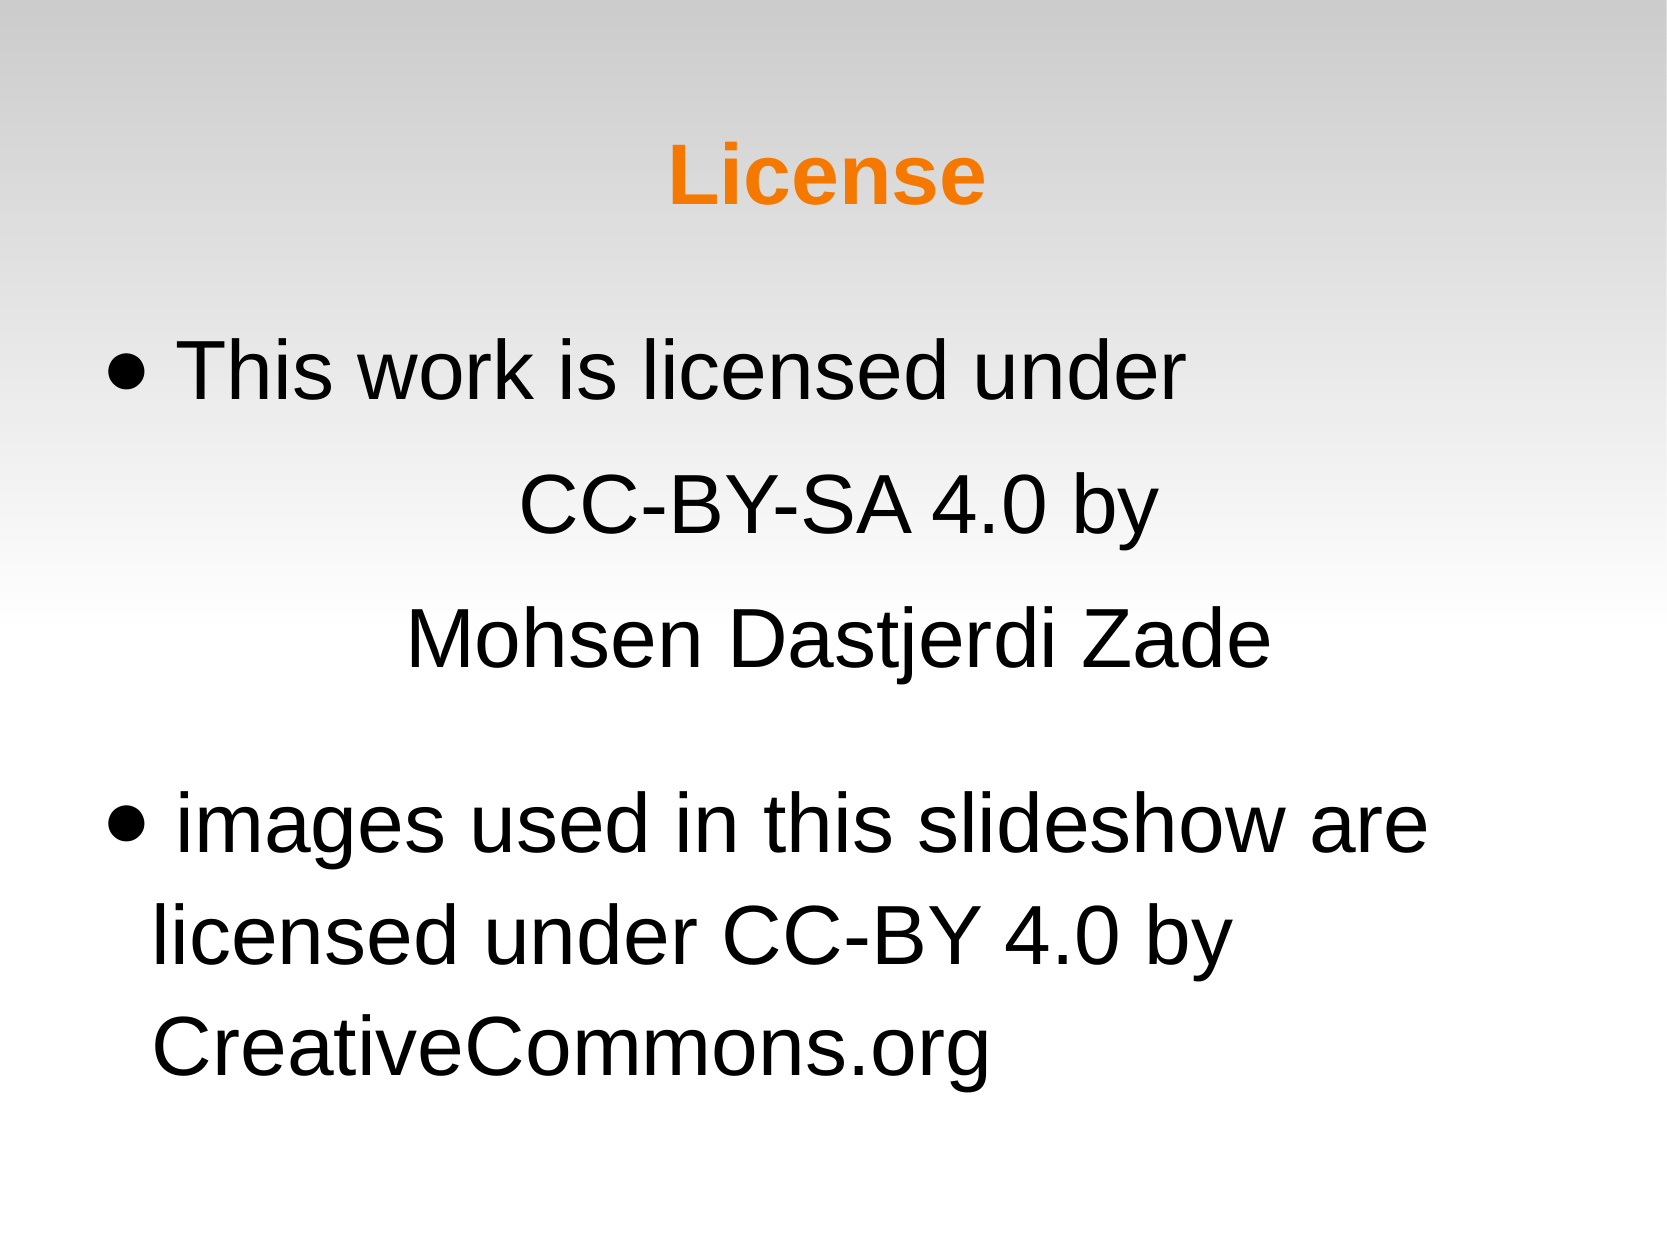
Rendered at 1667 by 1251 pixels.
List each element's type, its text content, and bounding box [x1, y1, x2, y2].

picture [0, 0, 1667, 1250]
list This work is licensed under CC-BY-SA 4.0 by Mohsen Dastjerdi Zade images used in this slideshow are licensed under CC-BY 4.0 by CreativeCommons.org [83, 298, 1596, 1130]
title License [83, 51, 1596, 272]
